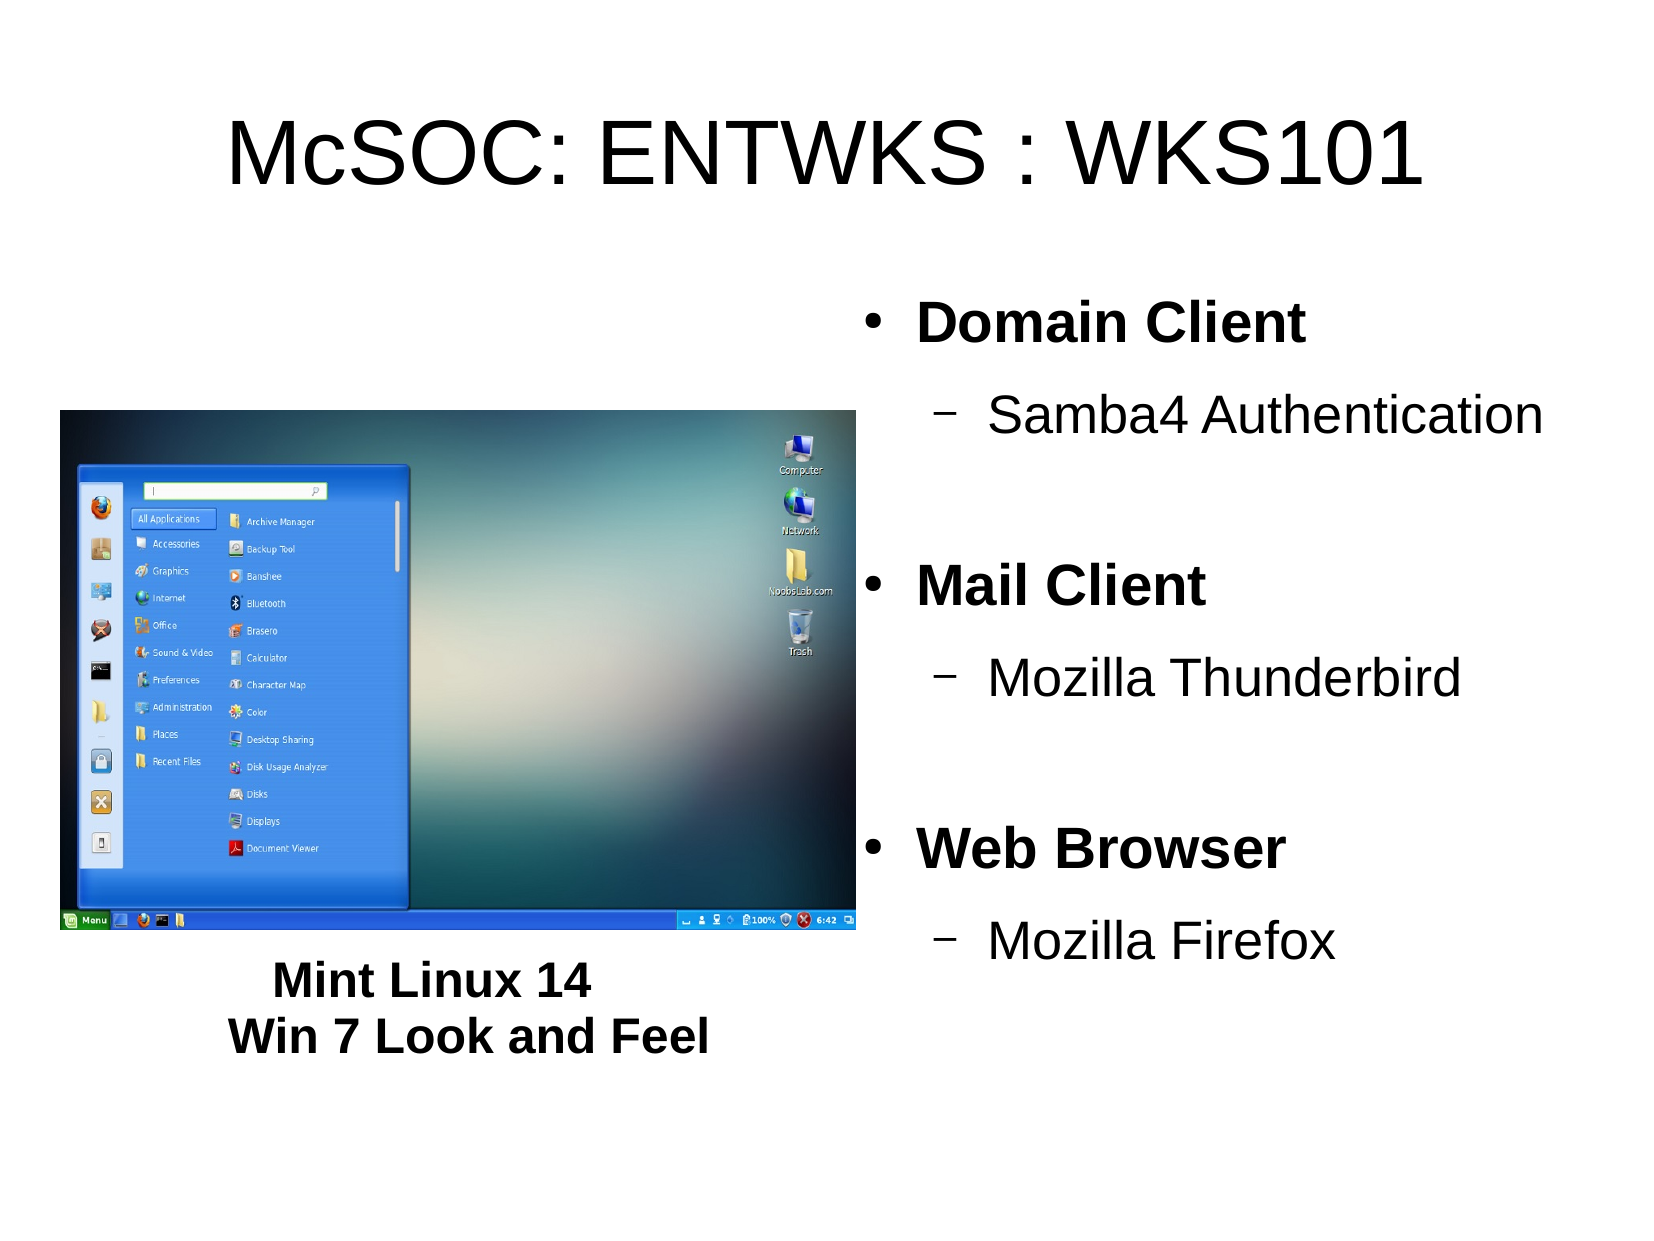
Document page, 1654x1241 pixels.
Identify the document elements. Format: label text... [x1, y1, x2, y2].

list Domain Client Samba4 Authentication Mail Client Mozilla Thunderbird Web Browser Mozilla Firefox [845, 290, 1572, 1010]
text_box Mint Linux 14 Win 7 Look and Feel [138, 945, 766, 1081]
title McSOC: ENTWKS : WKS101 [82, 49, 1571, 257]
picture [60, 410, 856, 931]
